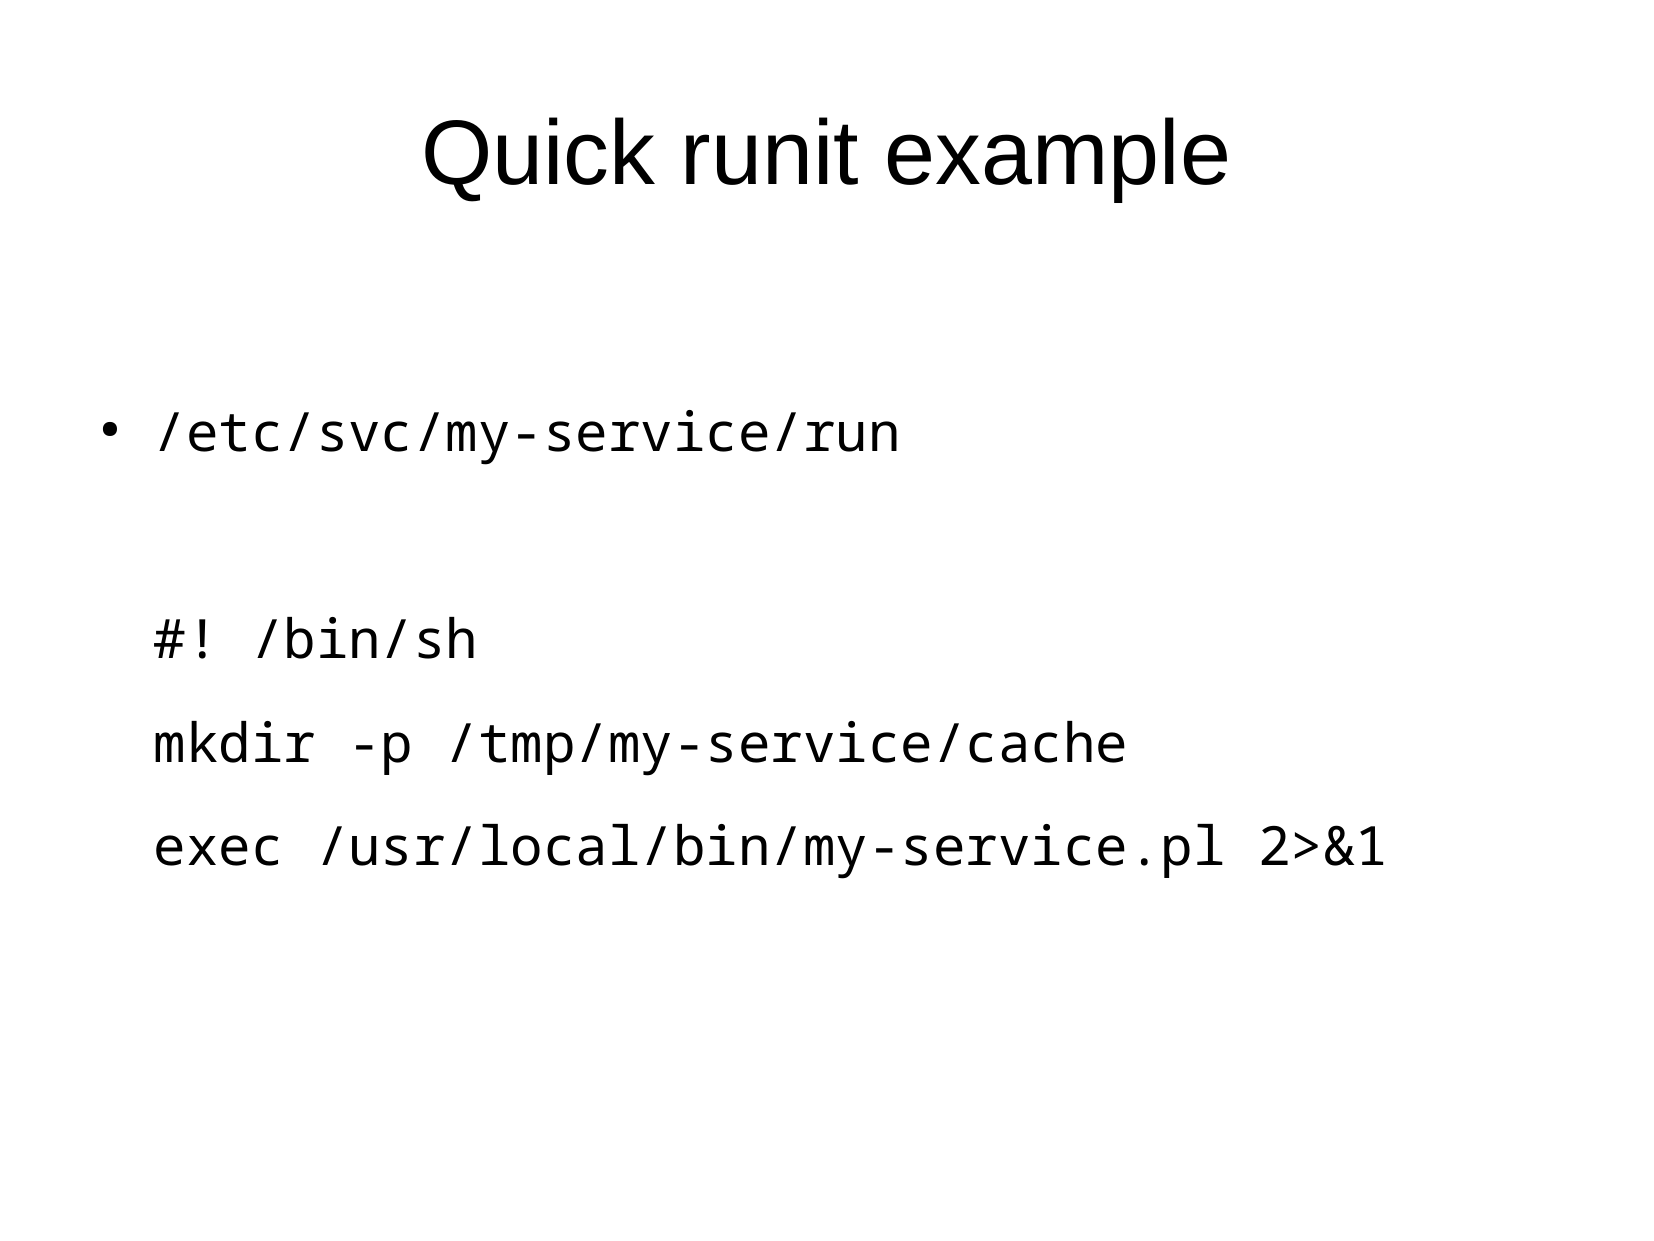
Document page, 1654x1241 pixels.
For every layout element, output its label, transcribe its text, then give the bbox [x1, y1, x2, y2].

title Quick runit example [82, 49, 1571, 257]
list /etc/svc/my-service/run #! /bin/sh mkdir -p /tmp/my-service/cache exec /usr/local/bin/my-service.pl 2>&1 [82, 290, 1571, 1010]
